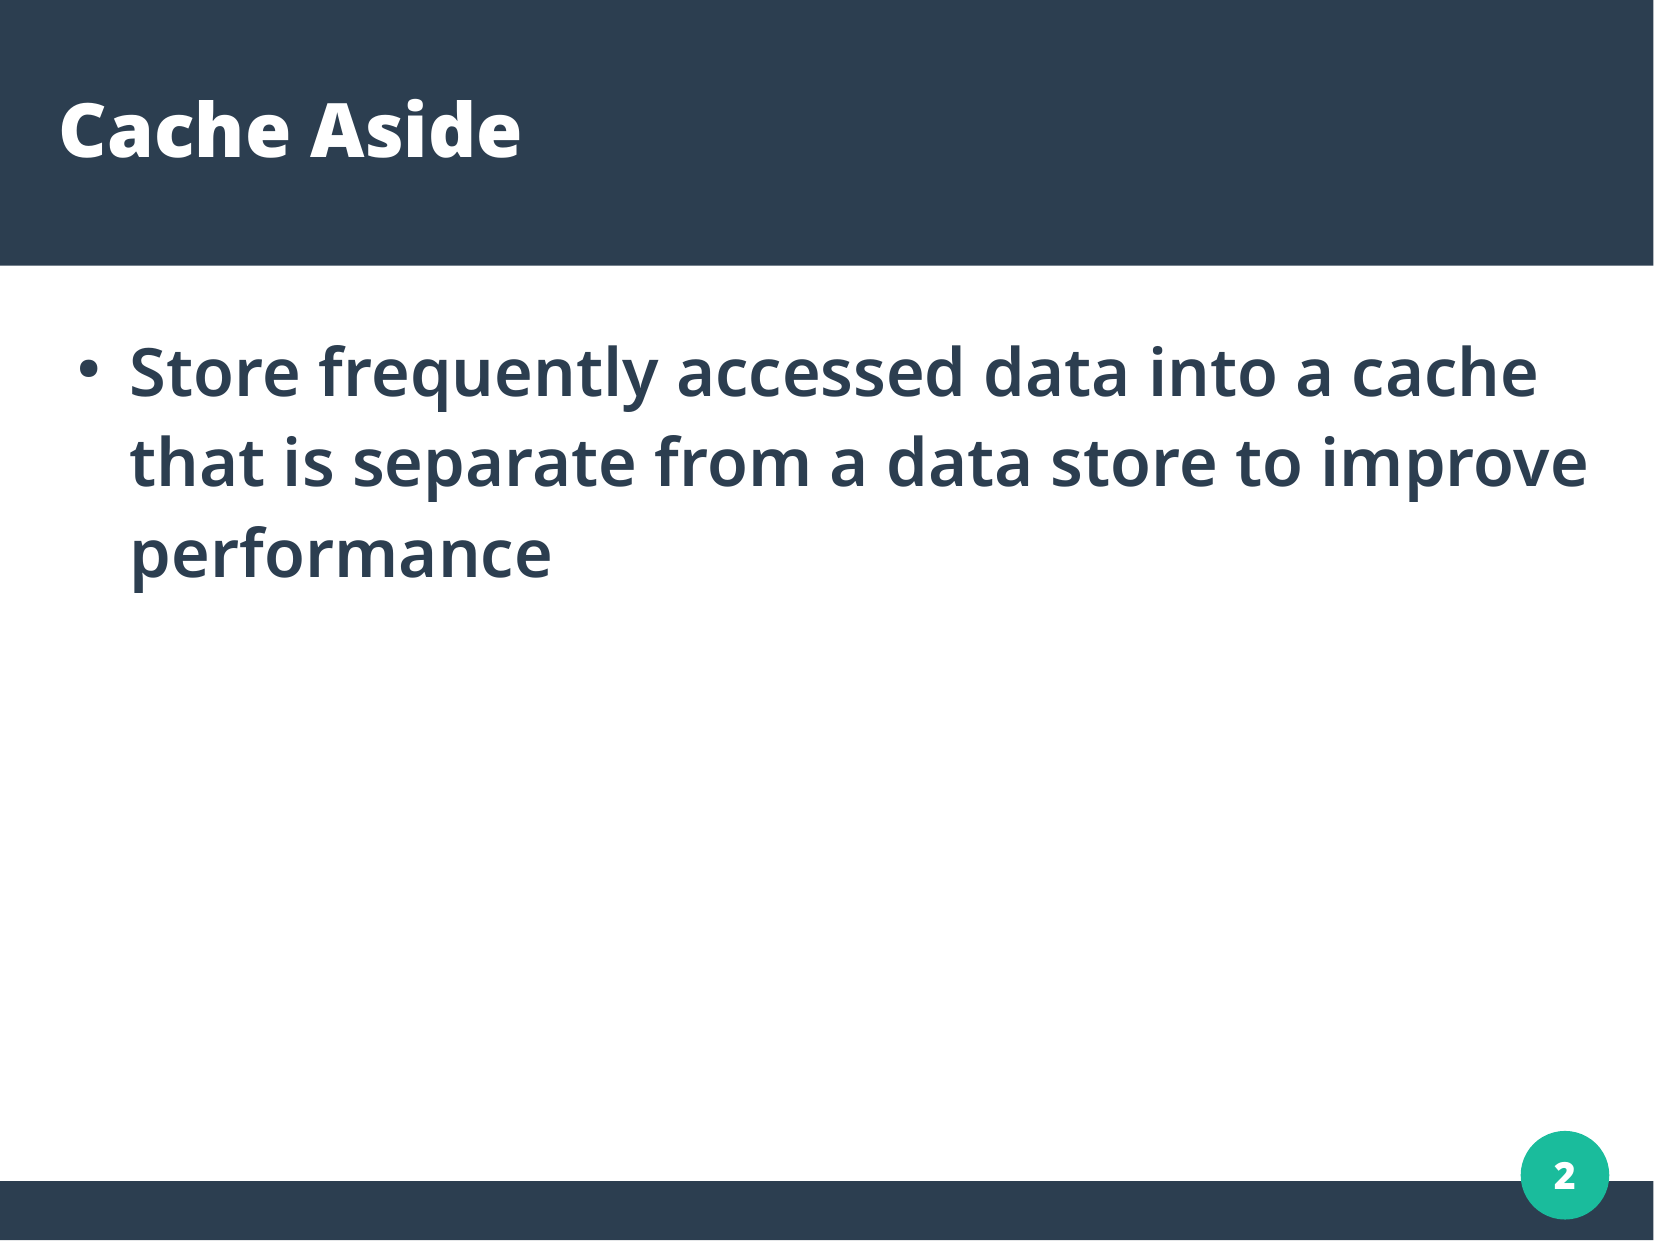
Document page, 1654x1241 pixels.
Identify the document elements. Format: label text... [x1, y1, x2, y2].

title Cache Aside [59, 49, 1595, 207]
list Store frequently accessed data into a cache that is separate from a data store to improve performance [59, 324, 1595, 1152]
